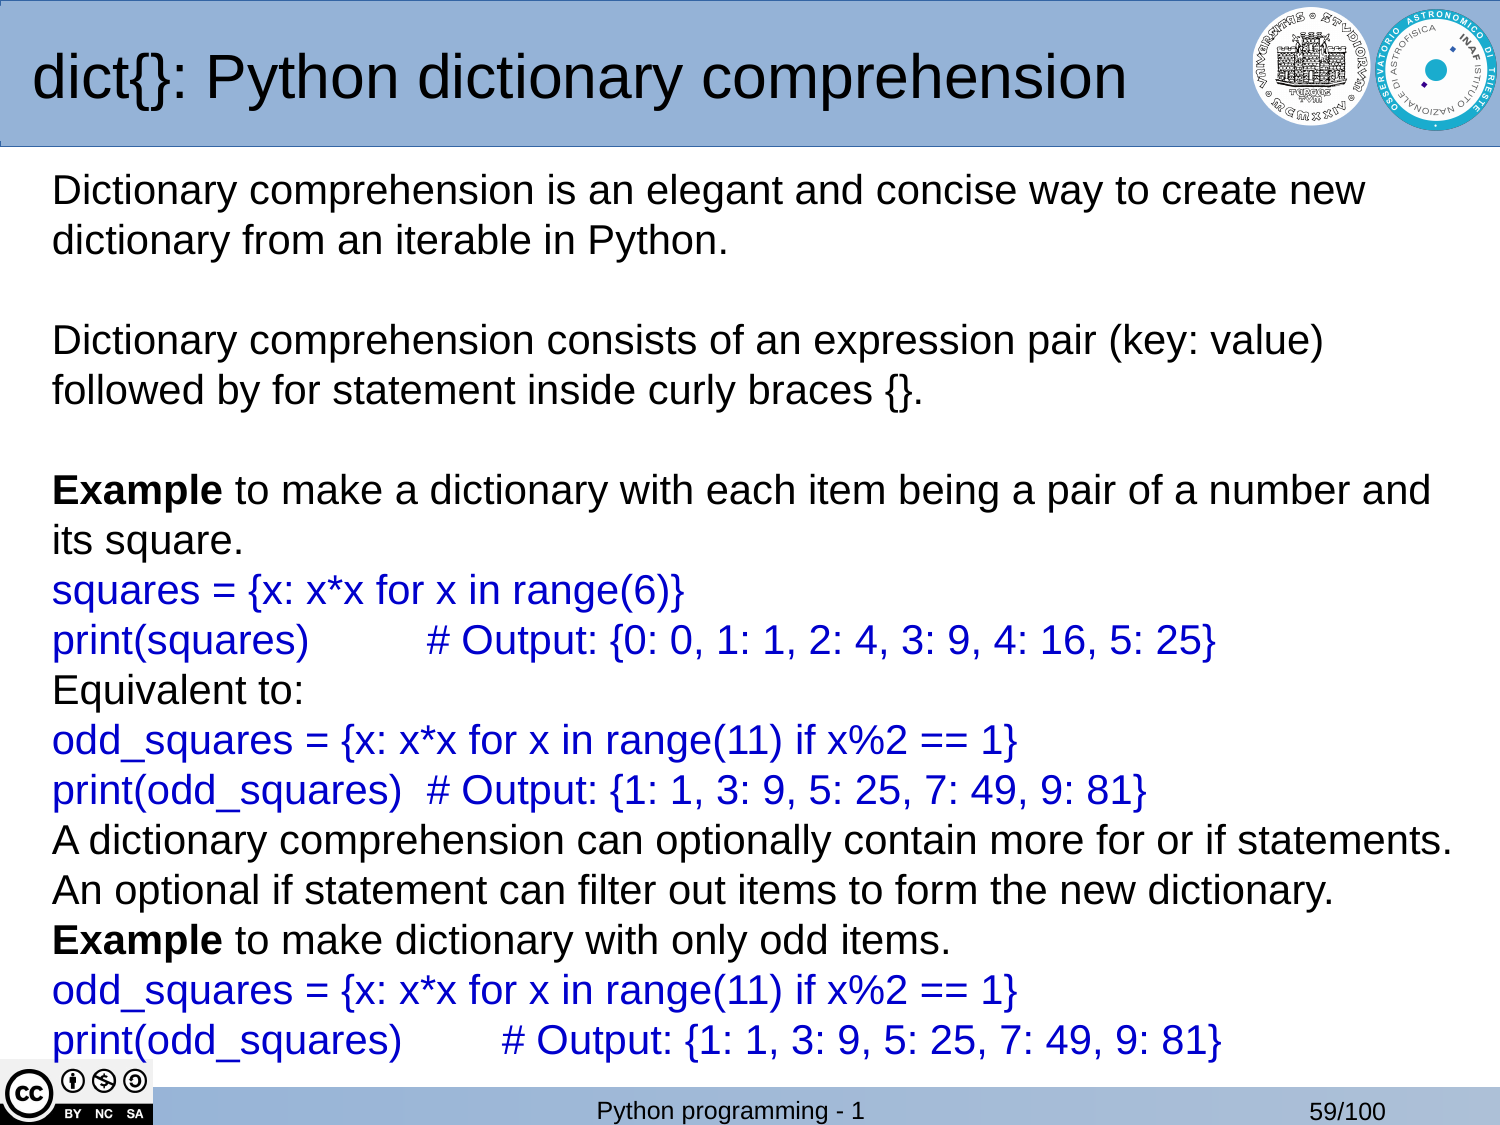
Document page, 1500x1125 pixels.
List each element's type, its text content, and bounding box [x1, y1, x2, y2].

text_box dict{}: Python dictionary comprehension [0, 5, 1253, 141]
picture [0, 1059, 153, 1125]
picture [1253, 0, 1500, 156]
list Dictionary comprehension is an elegant and concise way to create new dictionary from an iterable in Python. Dictionary comprehension consists of an expression pair (key: value) followed by for statement inside curly braces {}. Example to make a dictionary with each item being a pair of a number and its square. squares = {x: x*x for x in range(6)} print(squares) # Output: {0: 0, 1: 1, 2: 4, 3: 9, 4: 16, 5: 25} Equivalent to: odd_squares = {x: x*x for x in range(11) if x%2 == 1} print(odd_squares) # Output: {1: 1, 3: 9, 5: 25, 7: 49, 9: 81} A dictionary comprehension can optionally contain more for or if statements. An optional if statement can filter out items to form the new dictionary. Example to make dictionary with only odd items. odd_squares = {x: x*x for x in range(11) if x%2 == 1} print(odd_squares) # Output: {1: 1, 3: 9, 5: 25, 7: 49, 9: 81} [37, 155, 1495, 1077]
